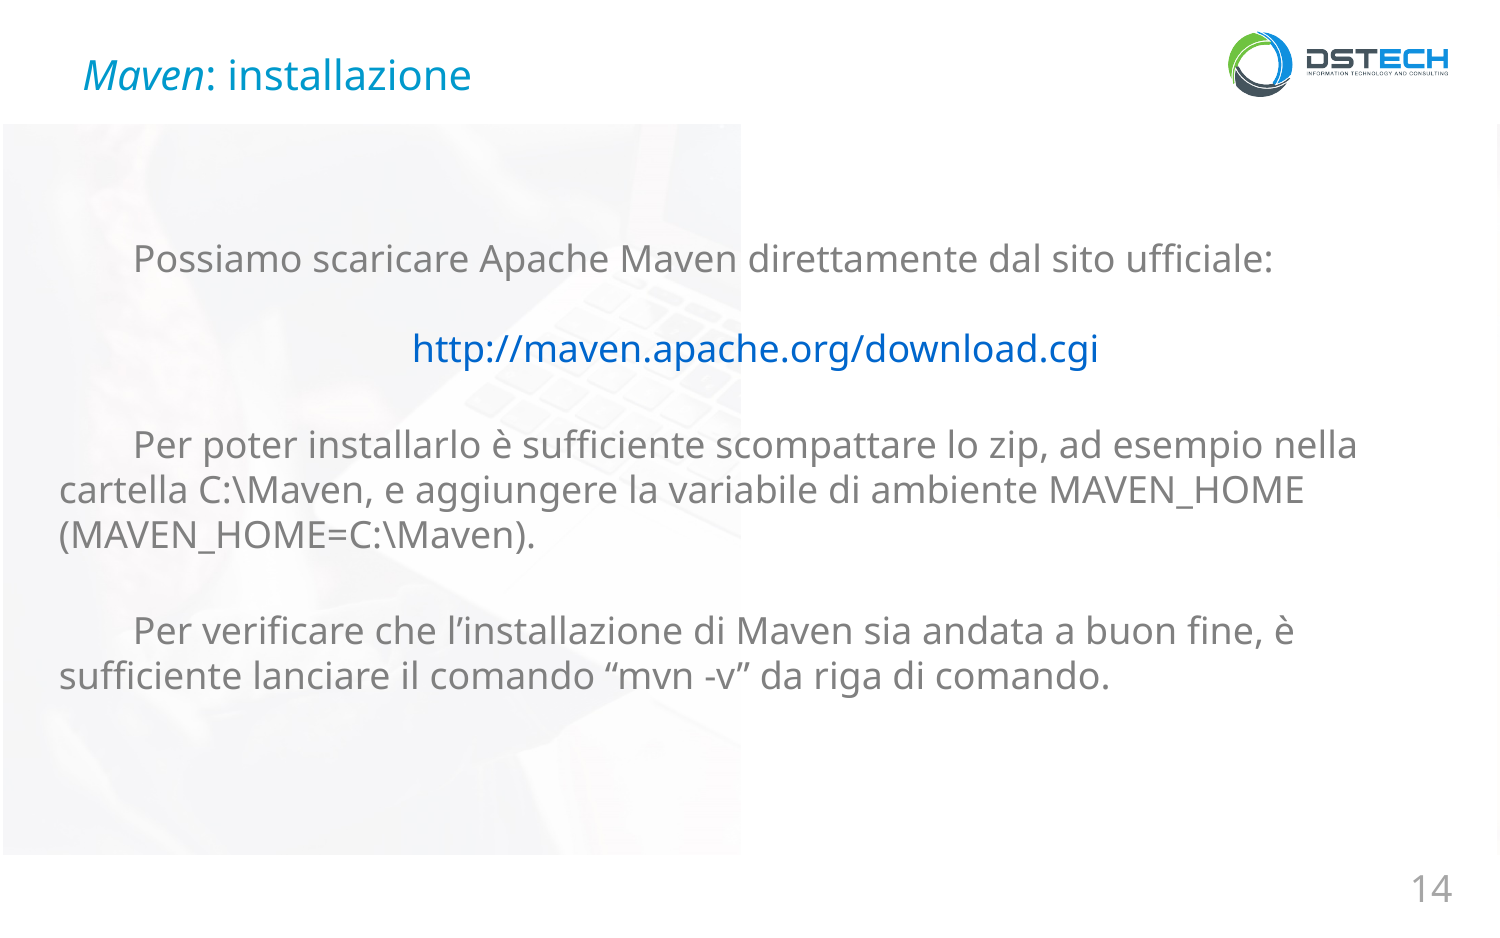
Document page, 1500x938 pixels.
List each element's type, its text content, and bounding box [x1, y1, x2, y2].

text_box [741, 124, 1497, 869]
picture [1228, 31, 1448, 97]
text_box Maven: installazione [67, 41, 1034, 107]
picture [3, 124, 741, 855]
text_box 14 [1381, 864, 1460, 910]
text_box Possiamo scaricare Apache Maven direttamente dal sito ufficiale: http://maven.apache.org/download.cgi Per poter installarlo è sufficiente scompattare lo zip, ad esempio nella cartella C:\Maven, e aggiungere la variabile di ambiente MAVEN_HOME (MAVEN_HOME=C:\Maven). Per verificare che l’installazione di Maven sia andata a buon fine, è sufficiente lanciare il comando “mvn -v” da riga di comando. [59, 145, 1453, 871]
